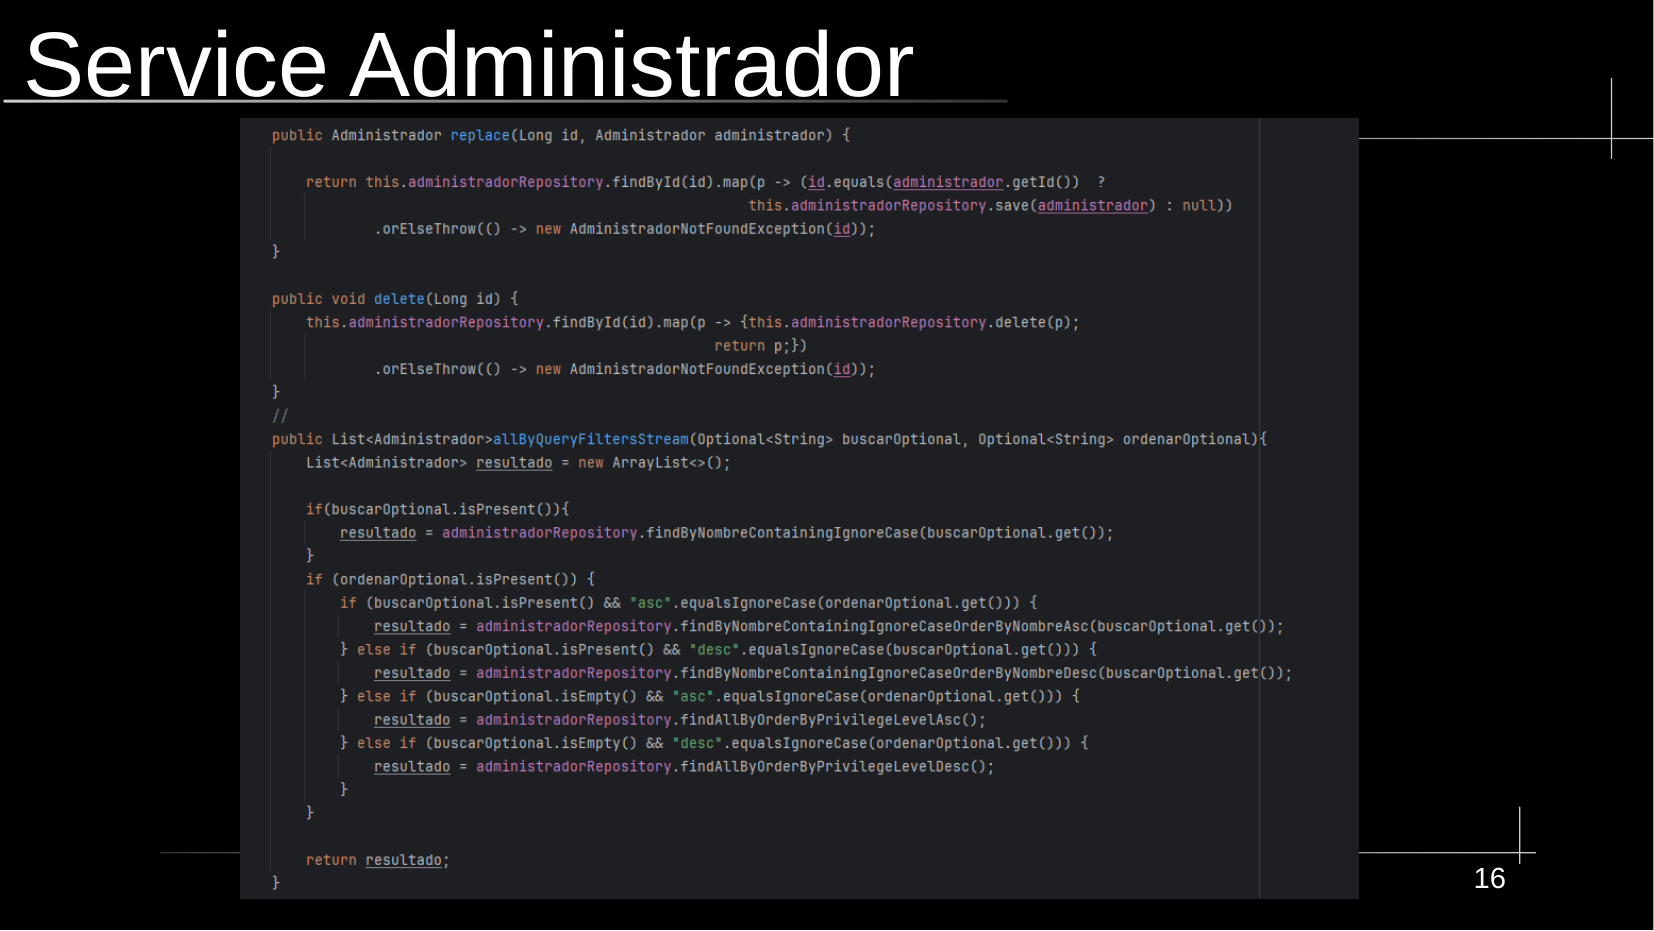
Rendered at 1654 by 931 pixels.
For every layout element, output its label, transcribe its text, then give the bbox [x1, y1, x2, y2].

title Service Administrador [23, 11, 1589, 119]
picture [240, 118, 1359, 899]
